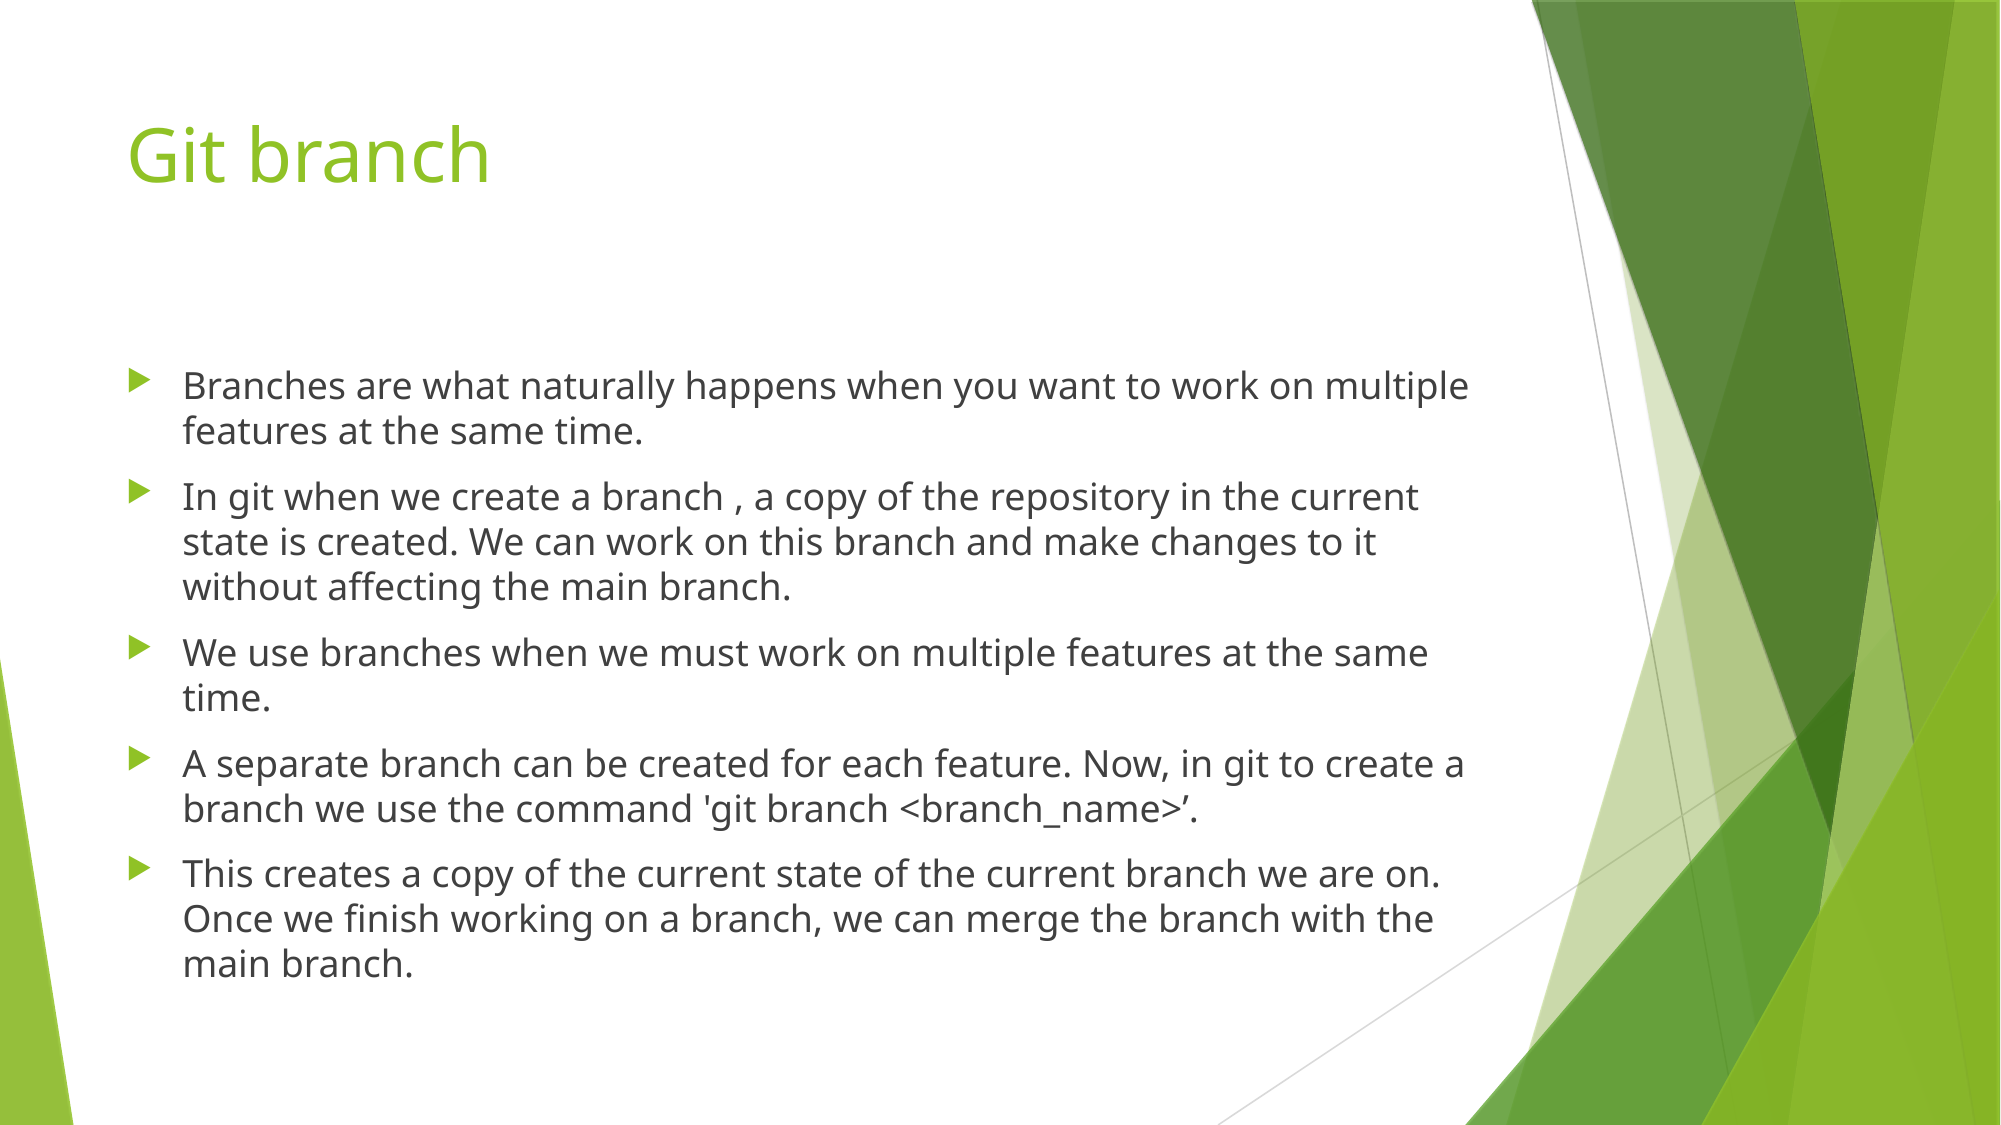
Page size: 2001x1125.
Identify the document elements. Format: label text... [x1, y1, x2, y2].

list Branches are what naturally happens when you want to work on multiple features at the same time. In git when we create a branch , a copy of the repository in the current state is created. We can work on this branch and make changes to it without affecting the main branch. We use branches when we must work on multiple features at the same time. A separate branch can be created for each feature. Now, in git to create a branch we use the command 'git branch <branch_name>’. This creates a copy of the current state of the current branch we are on. Once we finish working on a branch, we can merge the branch with the main branch. [111, 354, 1522, 992]
title Git branch [111, 99, 1522, 317]
